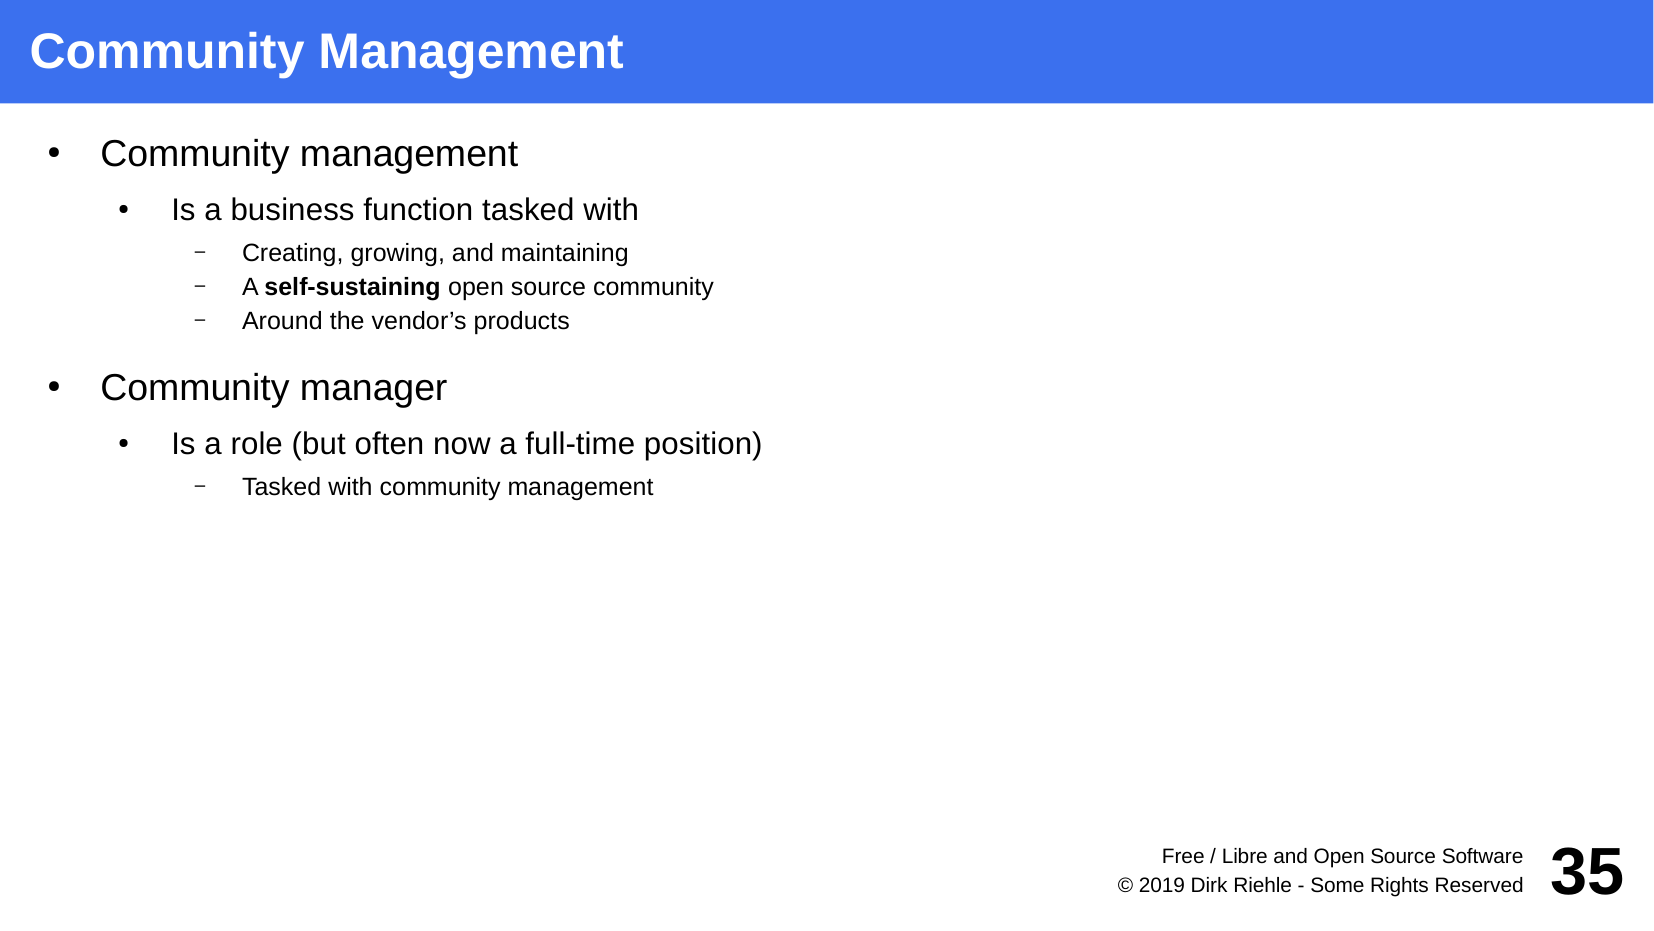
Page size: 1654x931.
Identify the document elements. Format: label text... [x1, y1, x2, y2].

title Community Management [0, 0, 1654, 104]
list Community management Is a business function tasked with Creating, growing, and maintaining A self-sustaining open source community Around the vendor’s products Community manager Is a role (but often now a full-time position) Tasked with community management [29, 132, 1625, 813]
